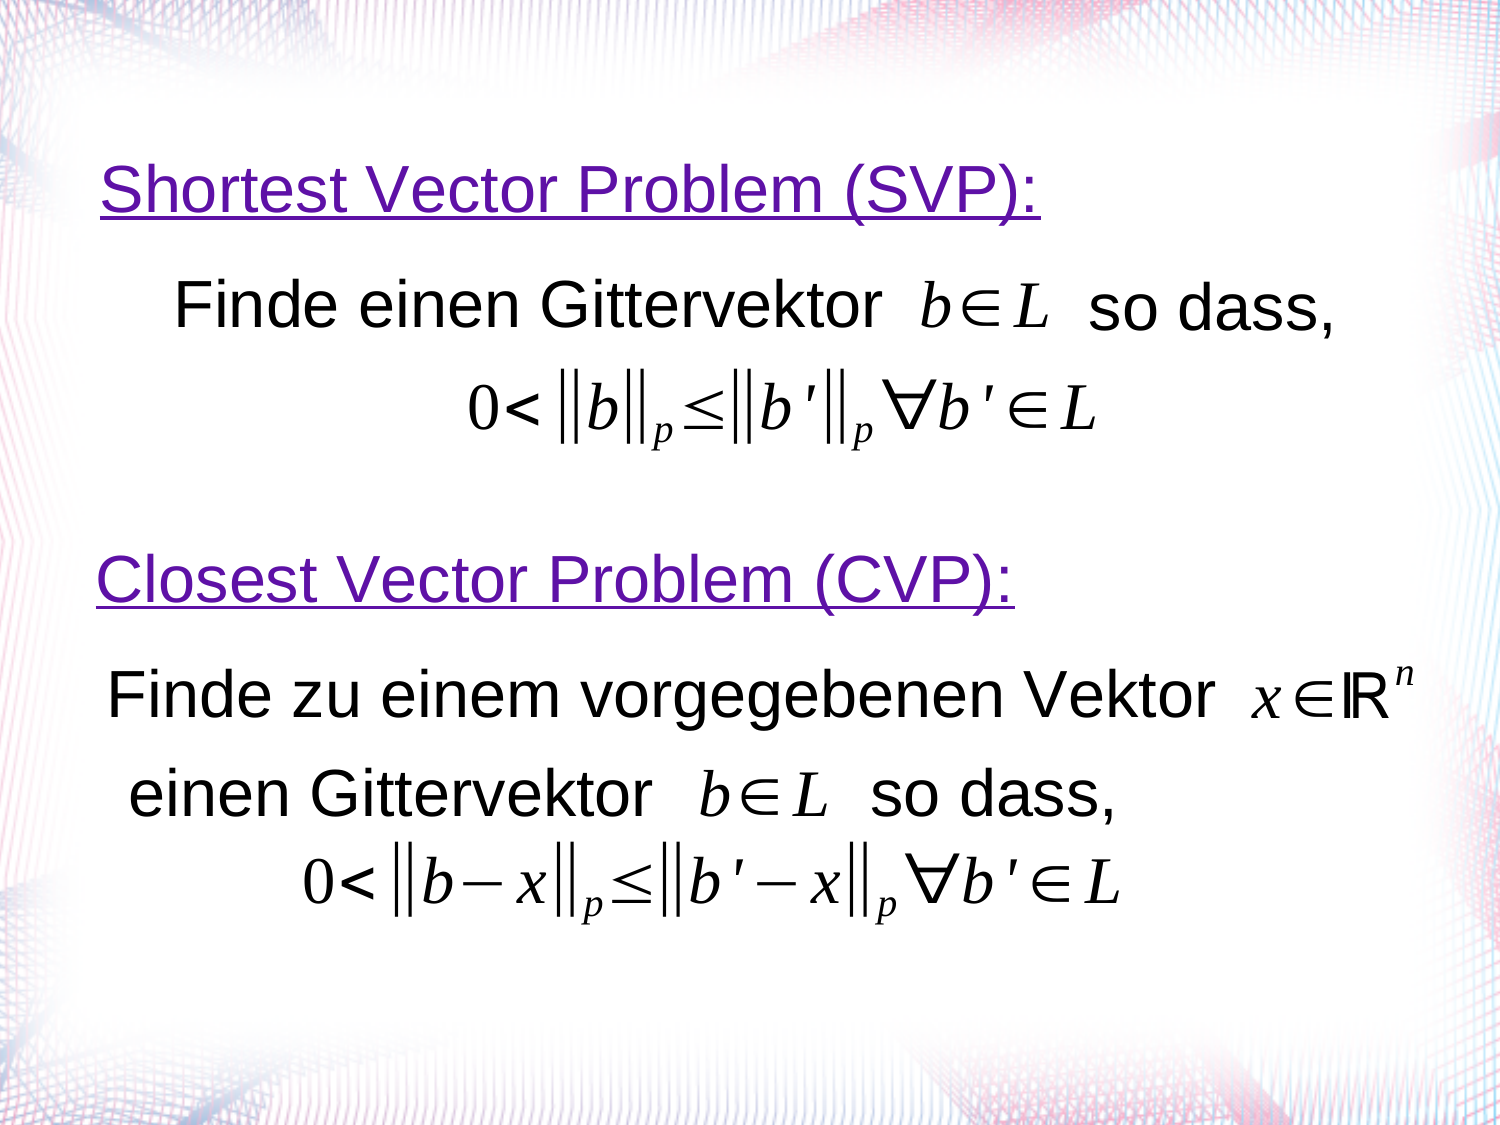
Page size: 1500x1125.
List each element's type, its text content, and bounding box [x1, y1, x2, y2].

chart [1241, 649, 1421, 734]
chart [690, 757, 838, 832]
text_box Finde einen Gittervektor [158, 253, 902, 393]
text_box Finde zu einem vorgegebenen Vektor [91, 643, 1255, 739]
text_box einen Gittervektor [114, 742, 672, 838]
chart [461, 365, 1106, 451]
picture [0, 0, 1500, 1125]
text_box Closest Vector Problem (CVP): [80, 527, 1206, 641]
text_box Shortest Vector Problem (SVP): [84, 138, 1210, 251]
text_box so dass, [855, 742, 1153, 838]
text_box so dass, [1074, 256, 1372, 352]
chart [296, 839, 1129, 925]
chart [911, 267, 1058, 342]
